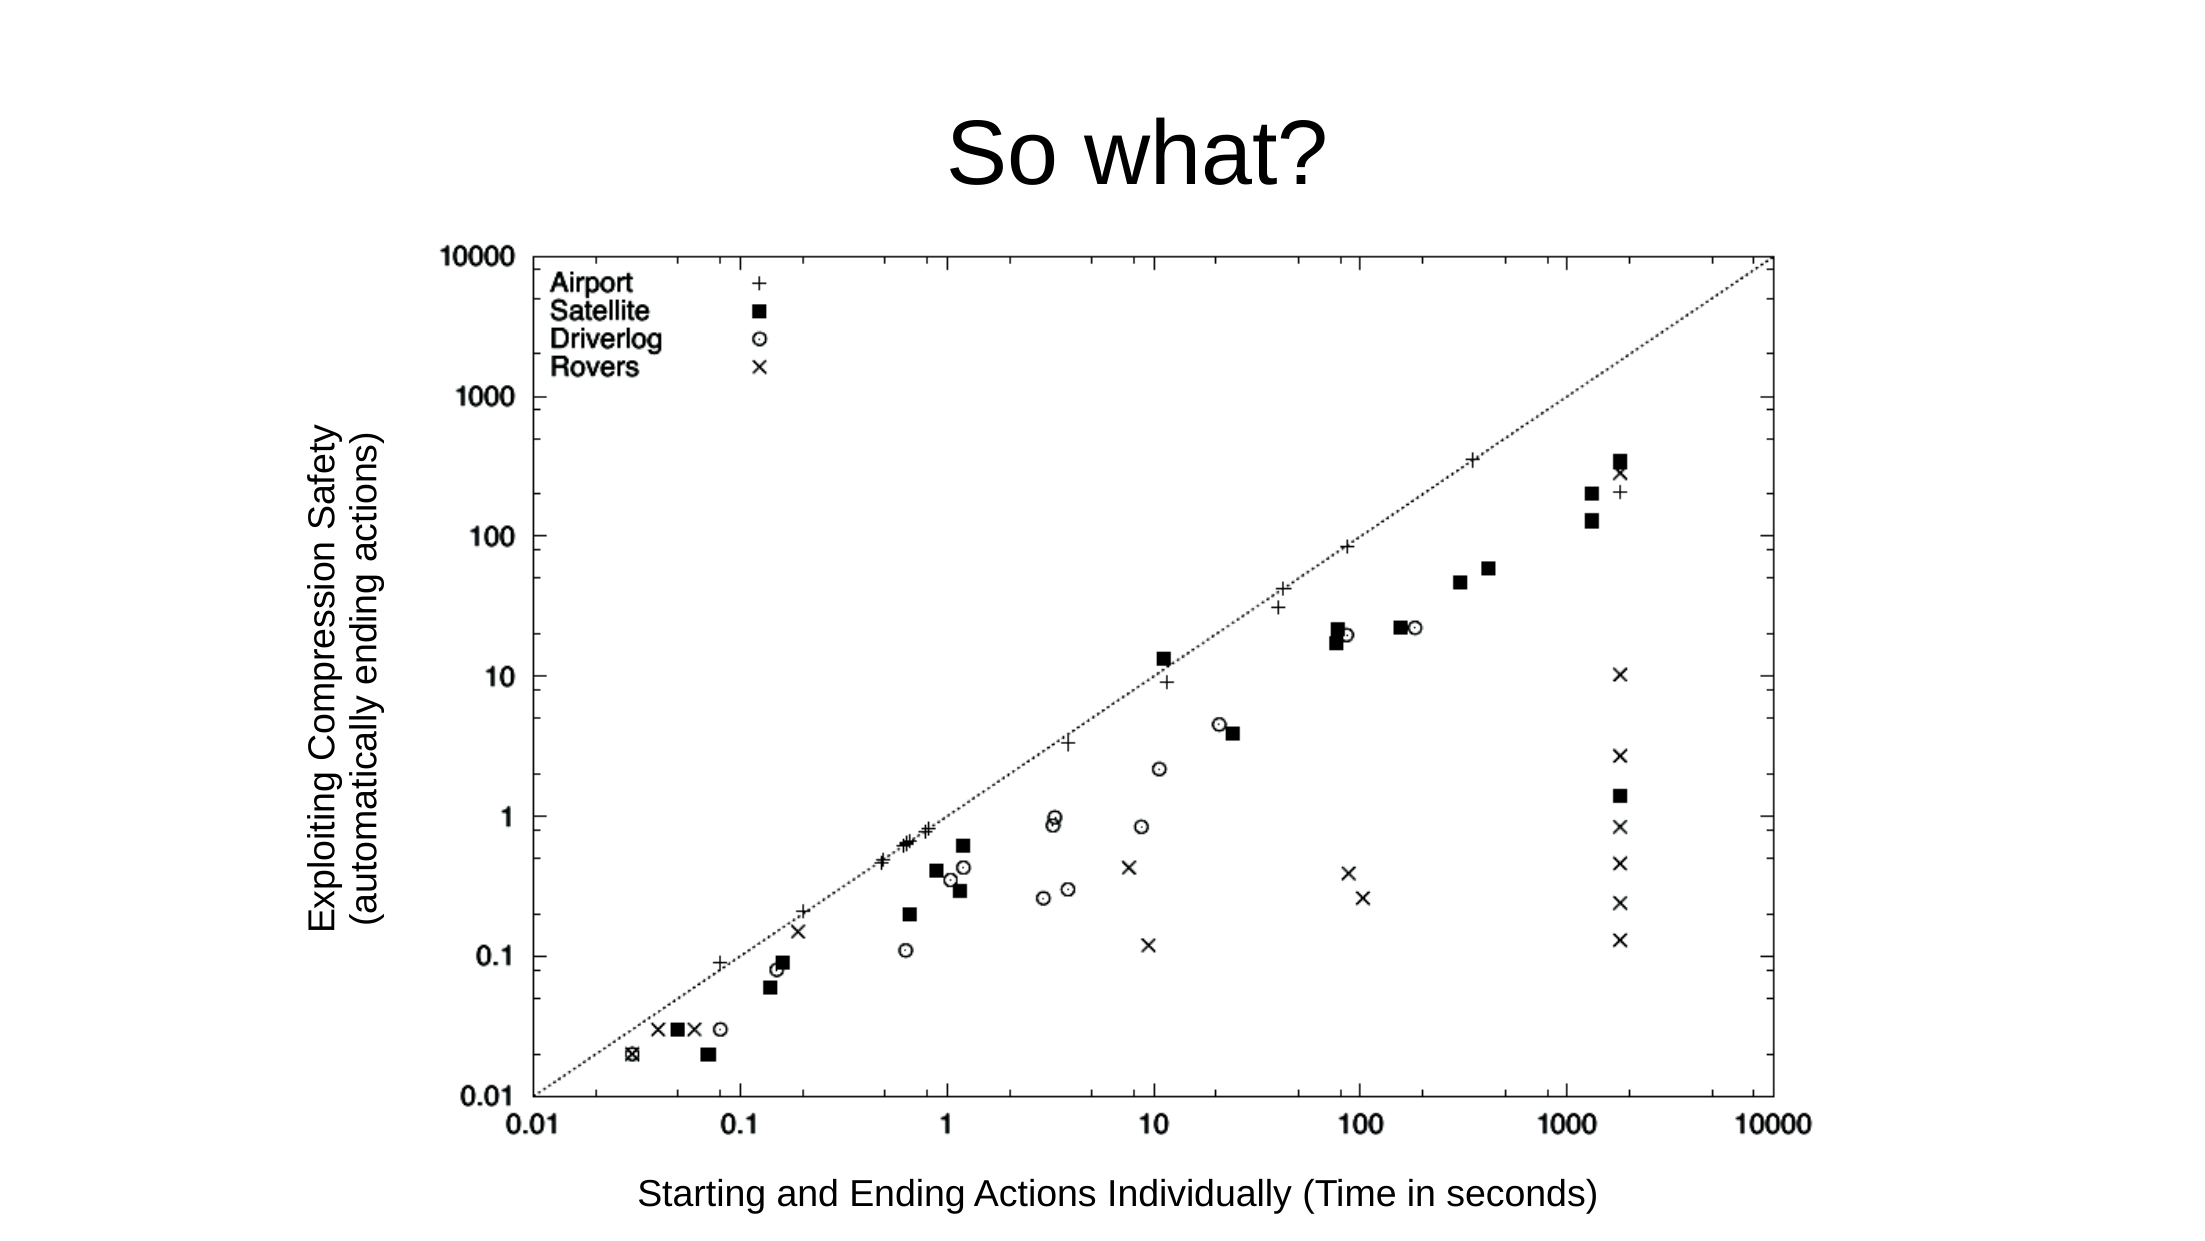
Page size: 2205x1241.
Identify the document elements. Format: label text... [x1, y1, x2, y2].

picture [431, 236, 1836, 1146]
title So what? [145, 49, 2130, 257]
text_box Exploiting Compression Safety (automatically ending actions) [255, 277, 429, 1081]
text_box Starting and Ending Actions Individually (Time in seconds) [346, 1157, 1890, 1229]
